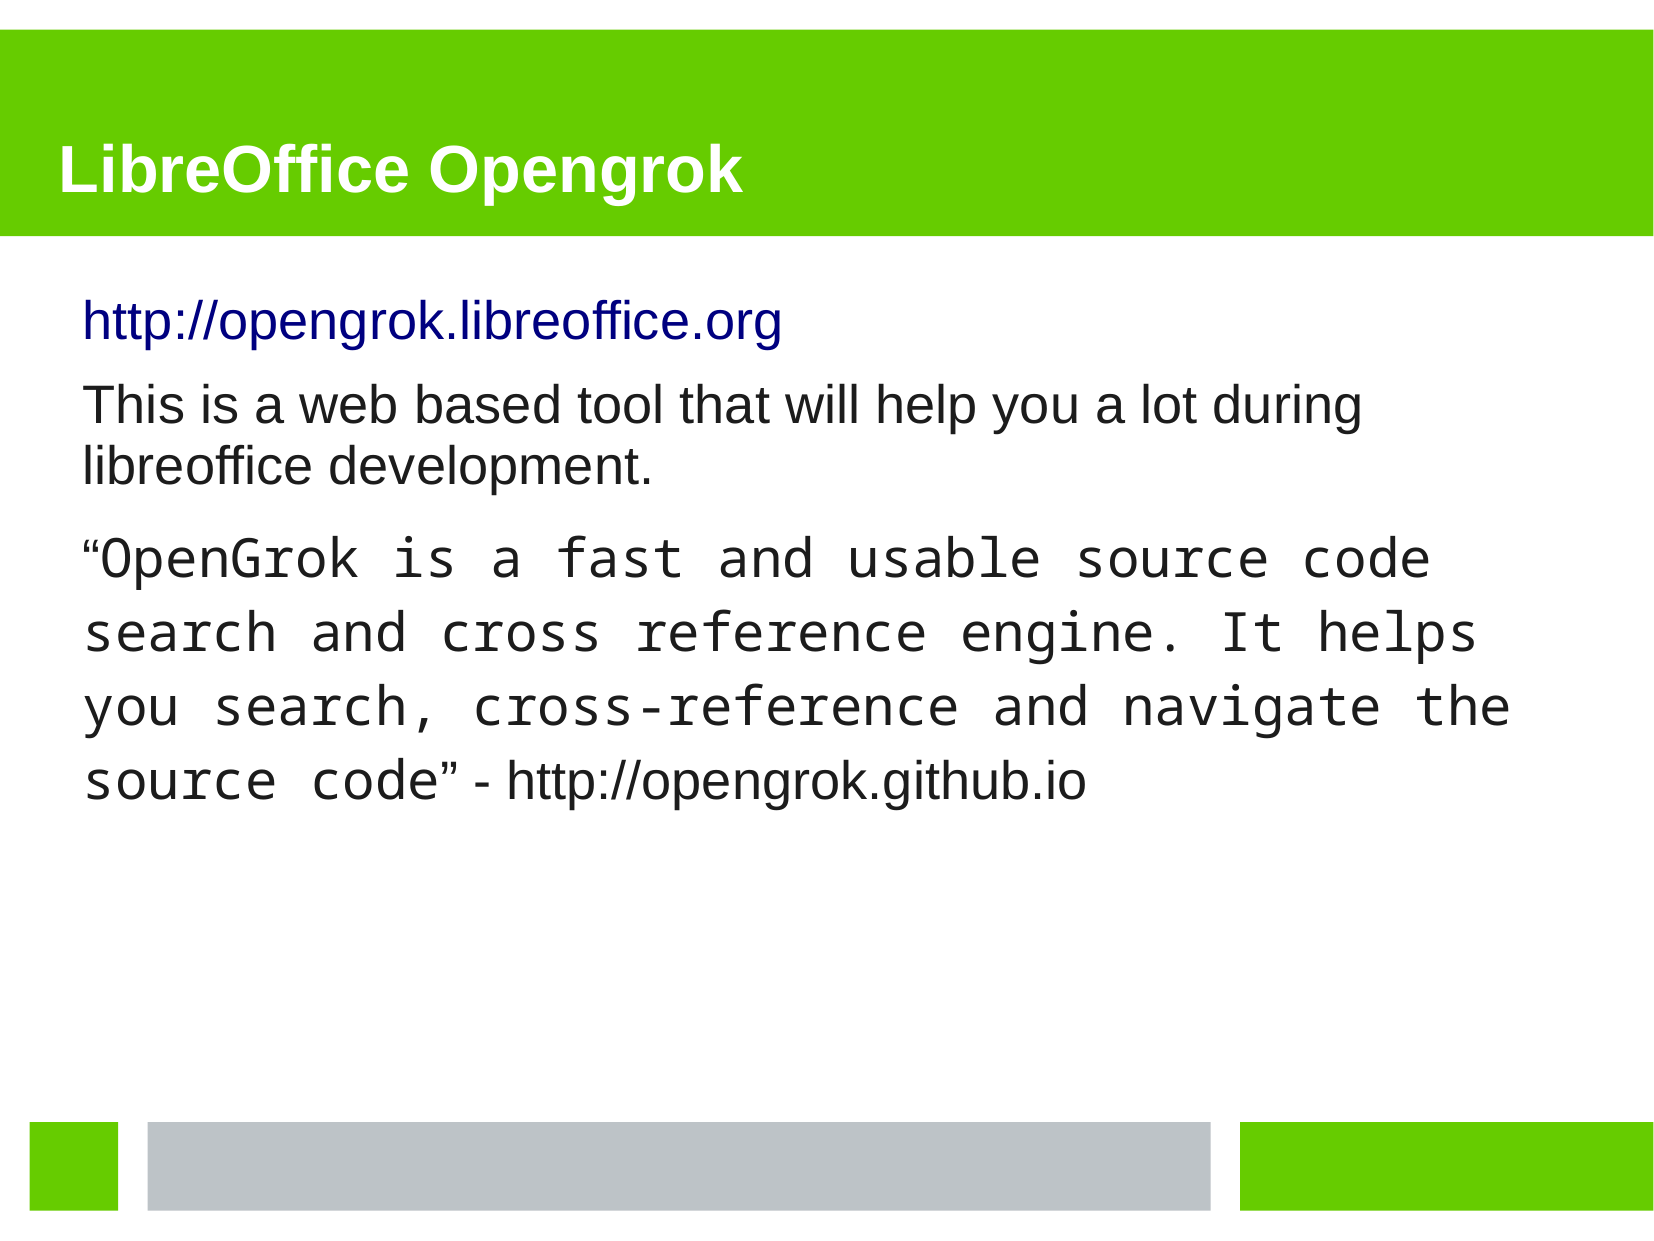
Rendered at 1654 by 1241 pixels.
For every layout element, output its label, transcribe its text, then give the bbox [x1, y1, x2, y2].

list http://opengrok.libreoffice.org This is a web based tool that will help you a lot during libreoffice development. “OpenGrok is a fast and usable source code search and cross reference engine. It helps you search, cross-reference and navigate the source code” - http://opengrok.github.io [82, 290, 1571, 1010]
title LibreOffice Opengrok [59, 59, 1595, 207]
